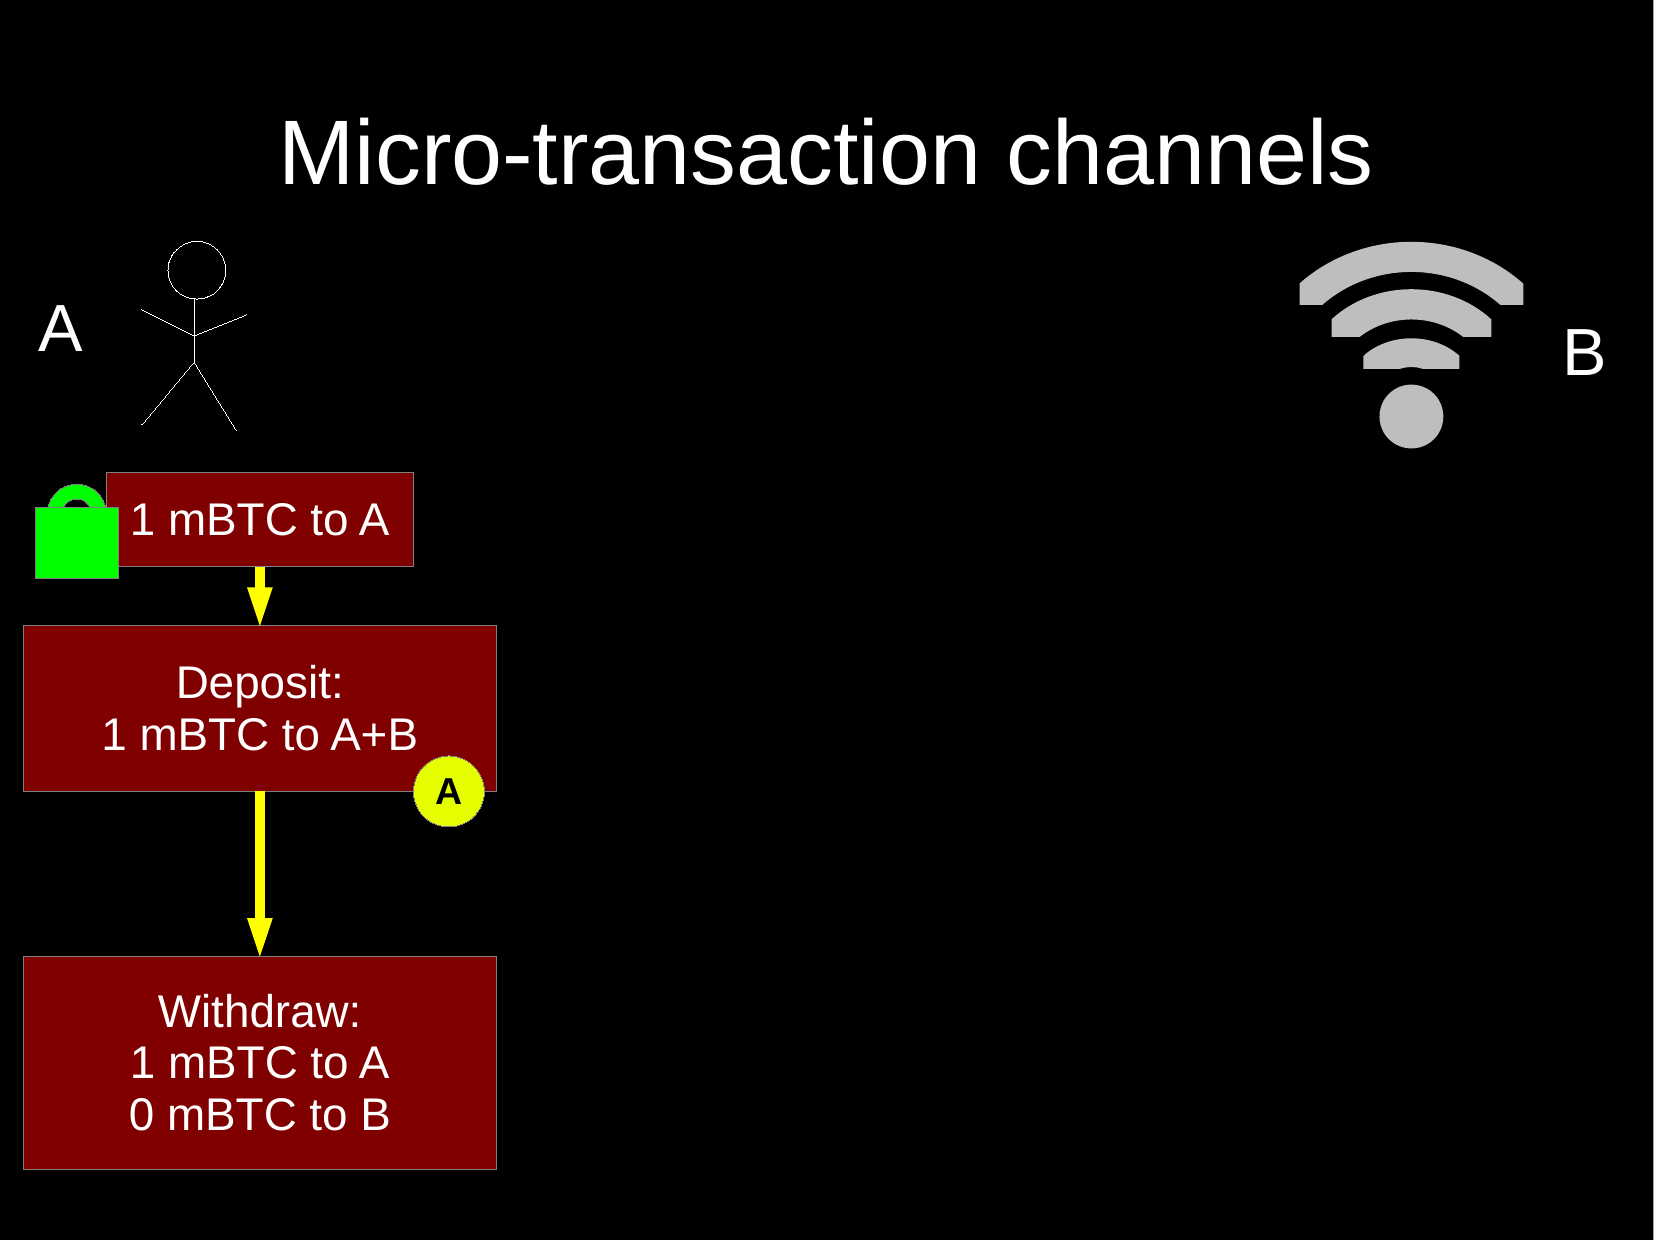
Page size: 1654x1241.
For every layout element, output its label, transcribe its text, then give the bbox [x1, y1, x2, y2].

text_box A [23, 283, 98, 374]
text_box B [1547, 307, 1622, 397]
text_box A [413, 755, 485, 827]
text_box 1 mBTC to A [106, 472, 414, 567]
text_box [35, 484, 119, 579]
text_box Withdraw: 1 mBTC to A 0 mBTC to B [23, 956, 497, 1170]
text_box Deposit: 1 mBTC to A+B [23, 625, 497, 792]
picture [1275, 200, 1548, 473]
title Micro-transaction channels [82, 49, 1571, 257]
